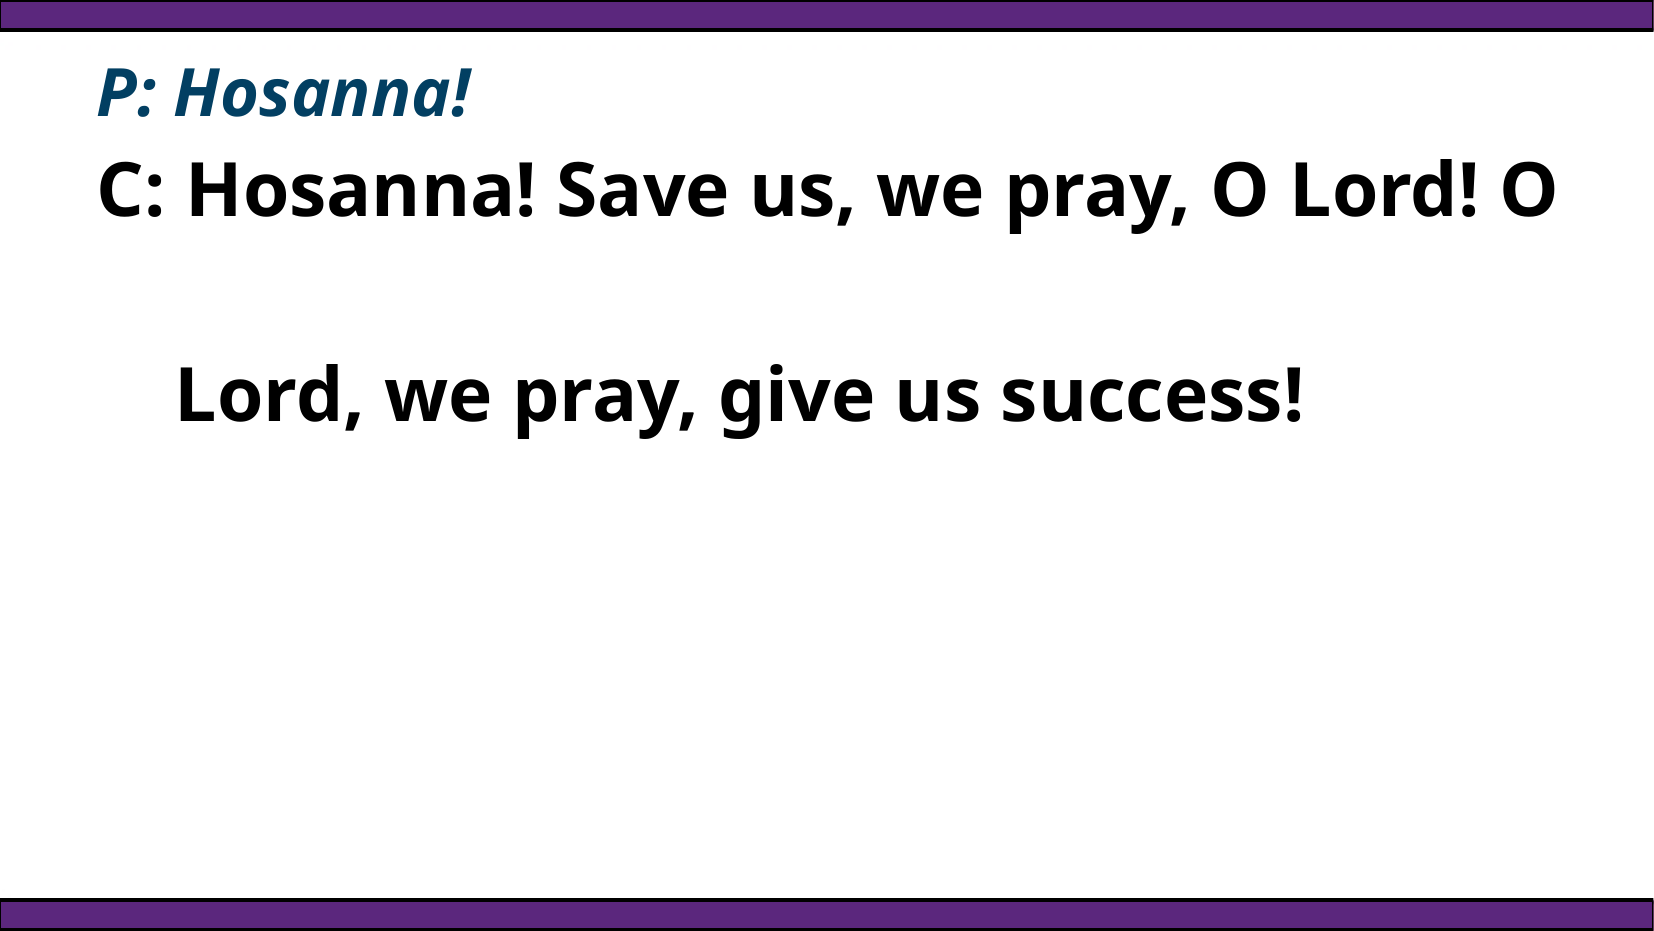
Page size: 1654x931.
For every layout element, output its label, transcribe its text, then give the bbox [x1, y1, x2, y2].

text_box [0, 900, 1654, 931]
text_box [0, 0, 1654, 31]
text_box P: Hosanna! C: Hosanna! Save us, we pray, O Lord! O Lord, we pray, give us success! [82, 38, 1593, 342]
picture [0, 31, 1654, 900]
